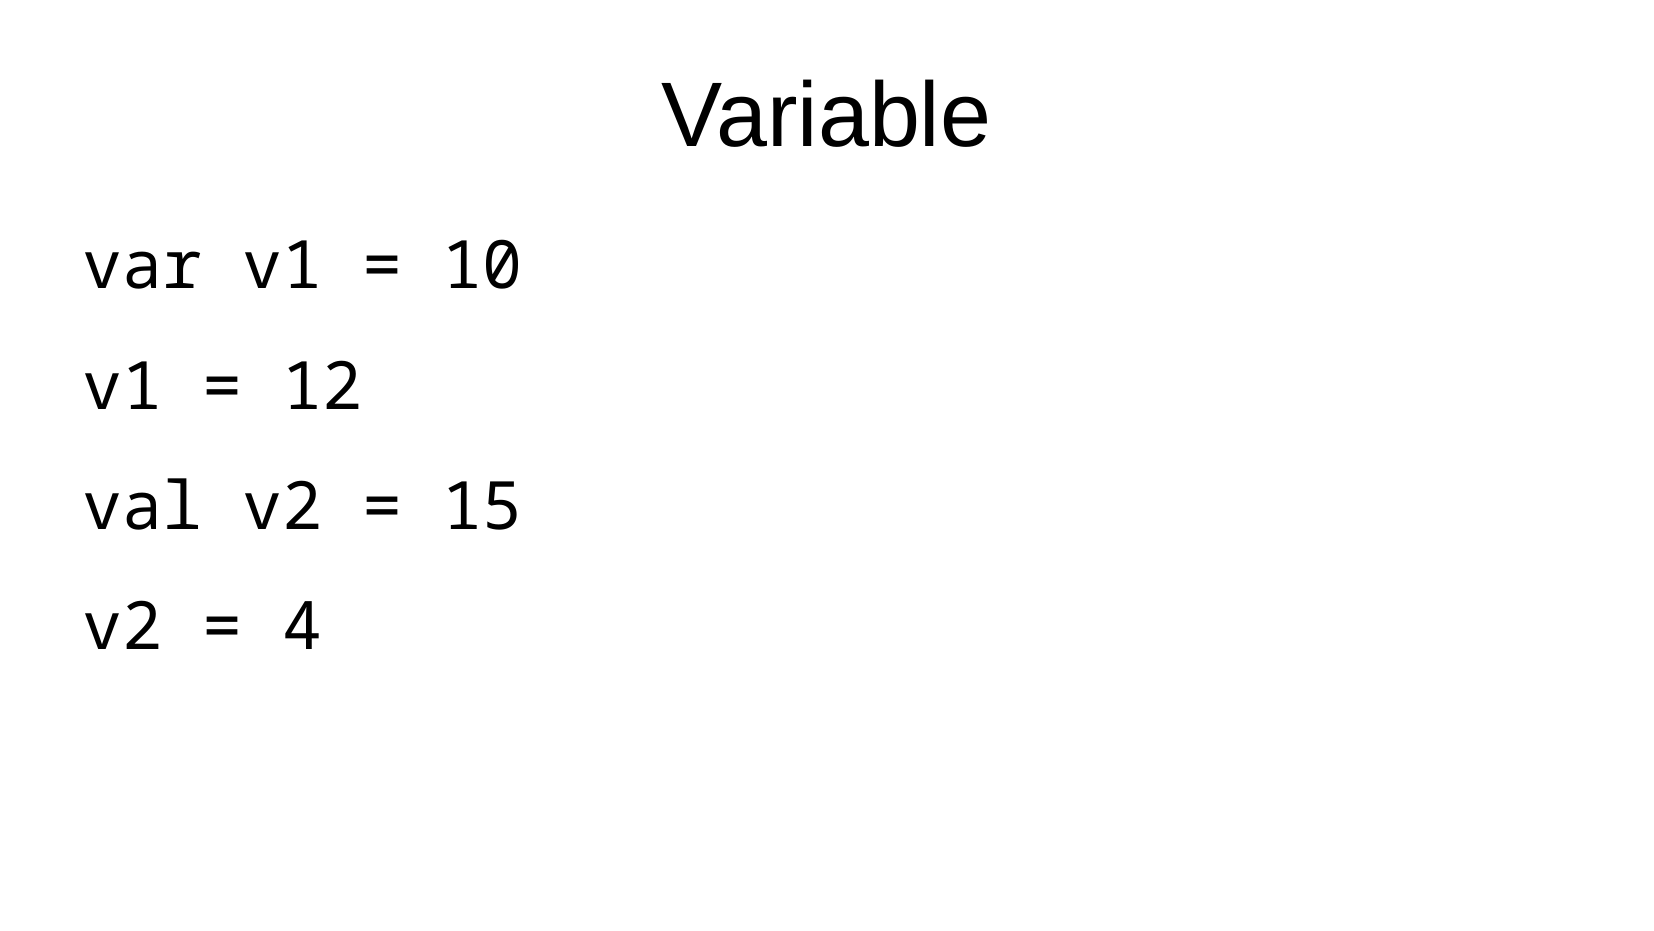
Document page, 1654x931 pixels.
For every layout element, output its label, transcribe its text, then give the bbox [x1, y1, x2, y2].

list var v1 = 10 v1 = 12 val v2 = 15 v2 = 4 [82, 217, 1571, 758]
title Variable [82, 37, 1571, 193]
